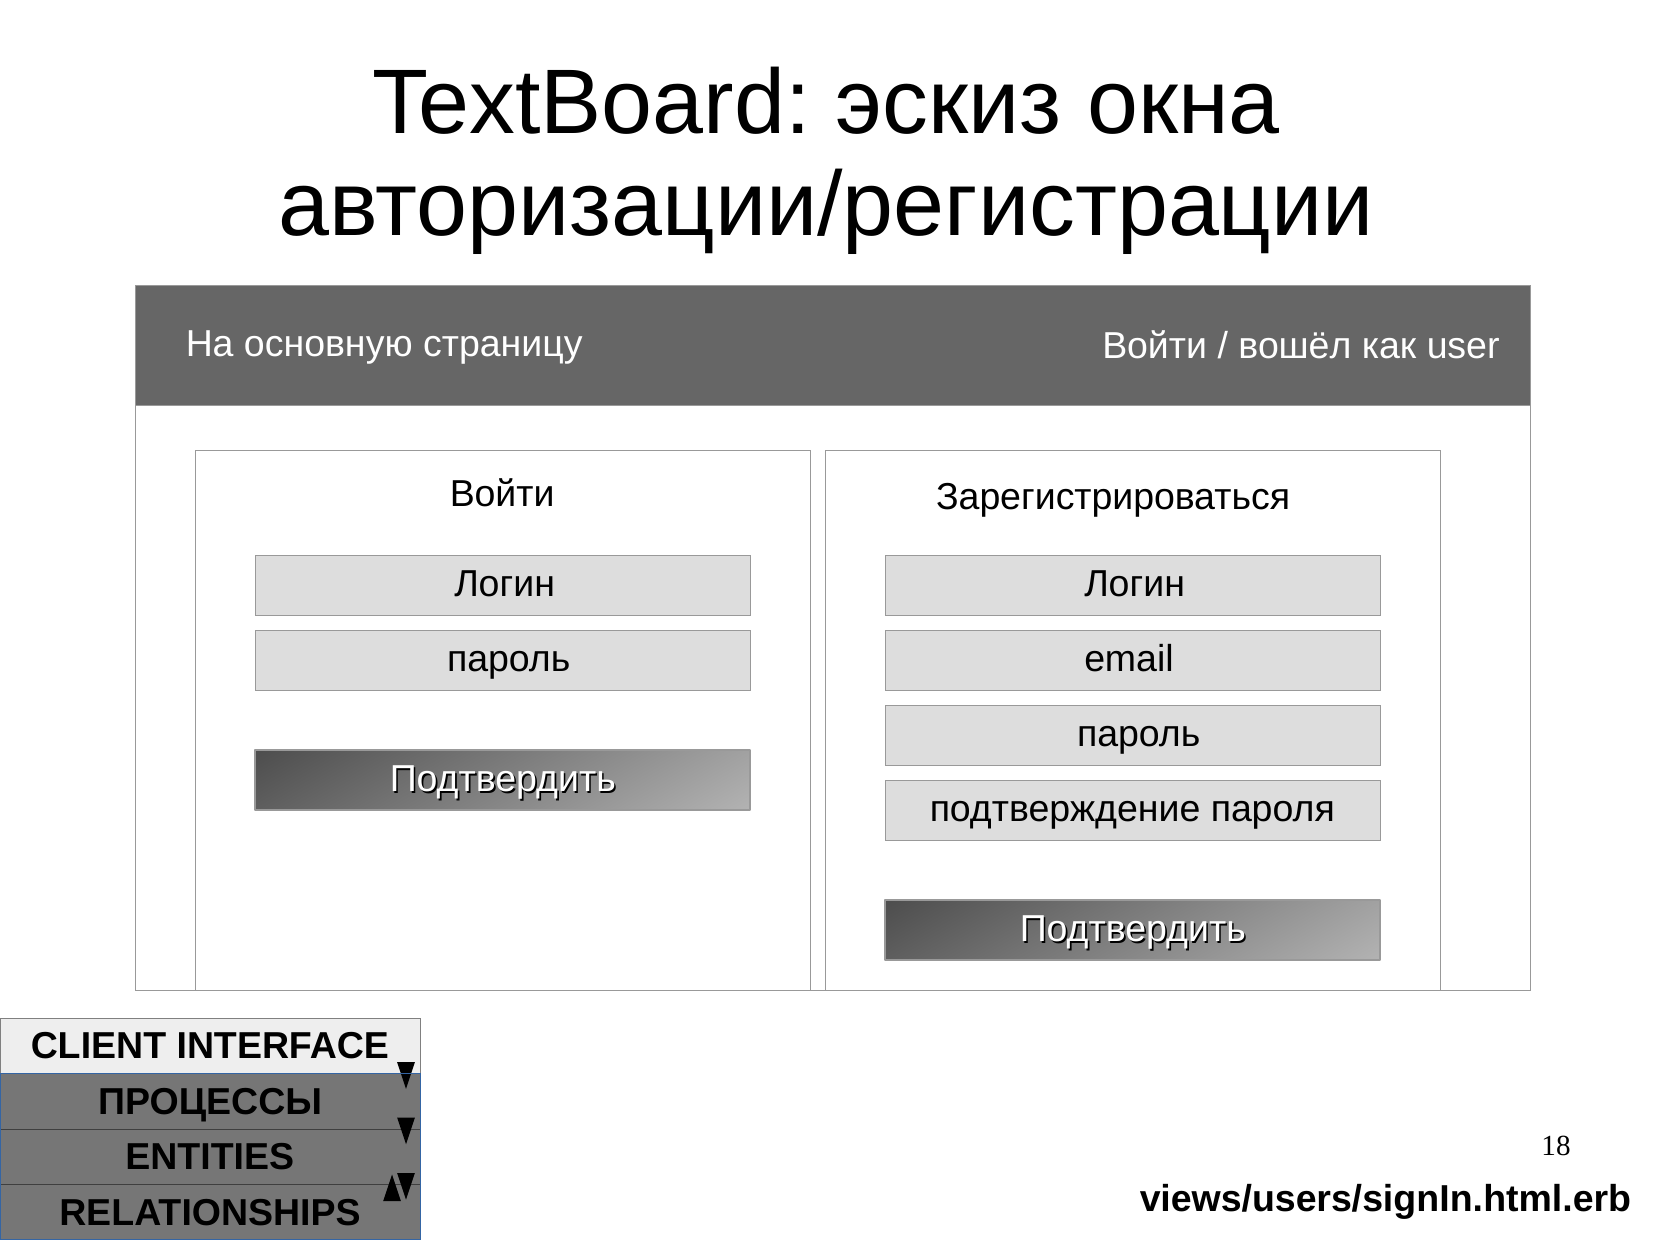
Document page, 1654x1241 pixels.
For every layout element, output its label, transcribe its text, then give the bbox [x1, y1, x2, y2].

text_box email [1069, 630, 1189, 687]
text_box На основную страницу [171, 315, 597, 372]
text_box [255, 630, 751, 691]
text_box [255, 555, 751, 616]
text_box Логин [439, 555, 571, 612]
text_box [885, 630, 1381, 691]
text_box Войти / вошёл как user [1087, 316, 1516, 374]
text_box Зарегистрироваться [921, 468, 1306, 526]
text_box [885, 555, 1654, 627]
text_box [255, 750, 751, 811]
title TextBoard: эскиз окна авторизации/регистрации [82, 49, 1571, 257]
text_box Подтвердить [375, 750, 631, 807]
text_box CLIENT INTERFACE [0, 1018, 421, 1073]
text_box [885, 780, 1381, 841]
text_box пароль [432, 630, 586, 687]
text_box пароль [1062, 705, 1216, 762]
text_box [0, 1073, 421, 1240]
text_box Логин [1069, 555, 1201, 612]
text_box [885, 900, 1381, 961]
text_box [135, 285, 1531, 406]
text_box views/users/signIn.html.erb [1125, 1170, 1647, 1227]
text_box [885, 705, 1381, 766]
text_box Подтвердить [1005, 900, 1261, 957]
text_box подтверждение пароля [915, 780, 1350, 837]
text_box Войти [435, 465, 570, 522]
